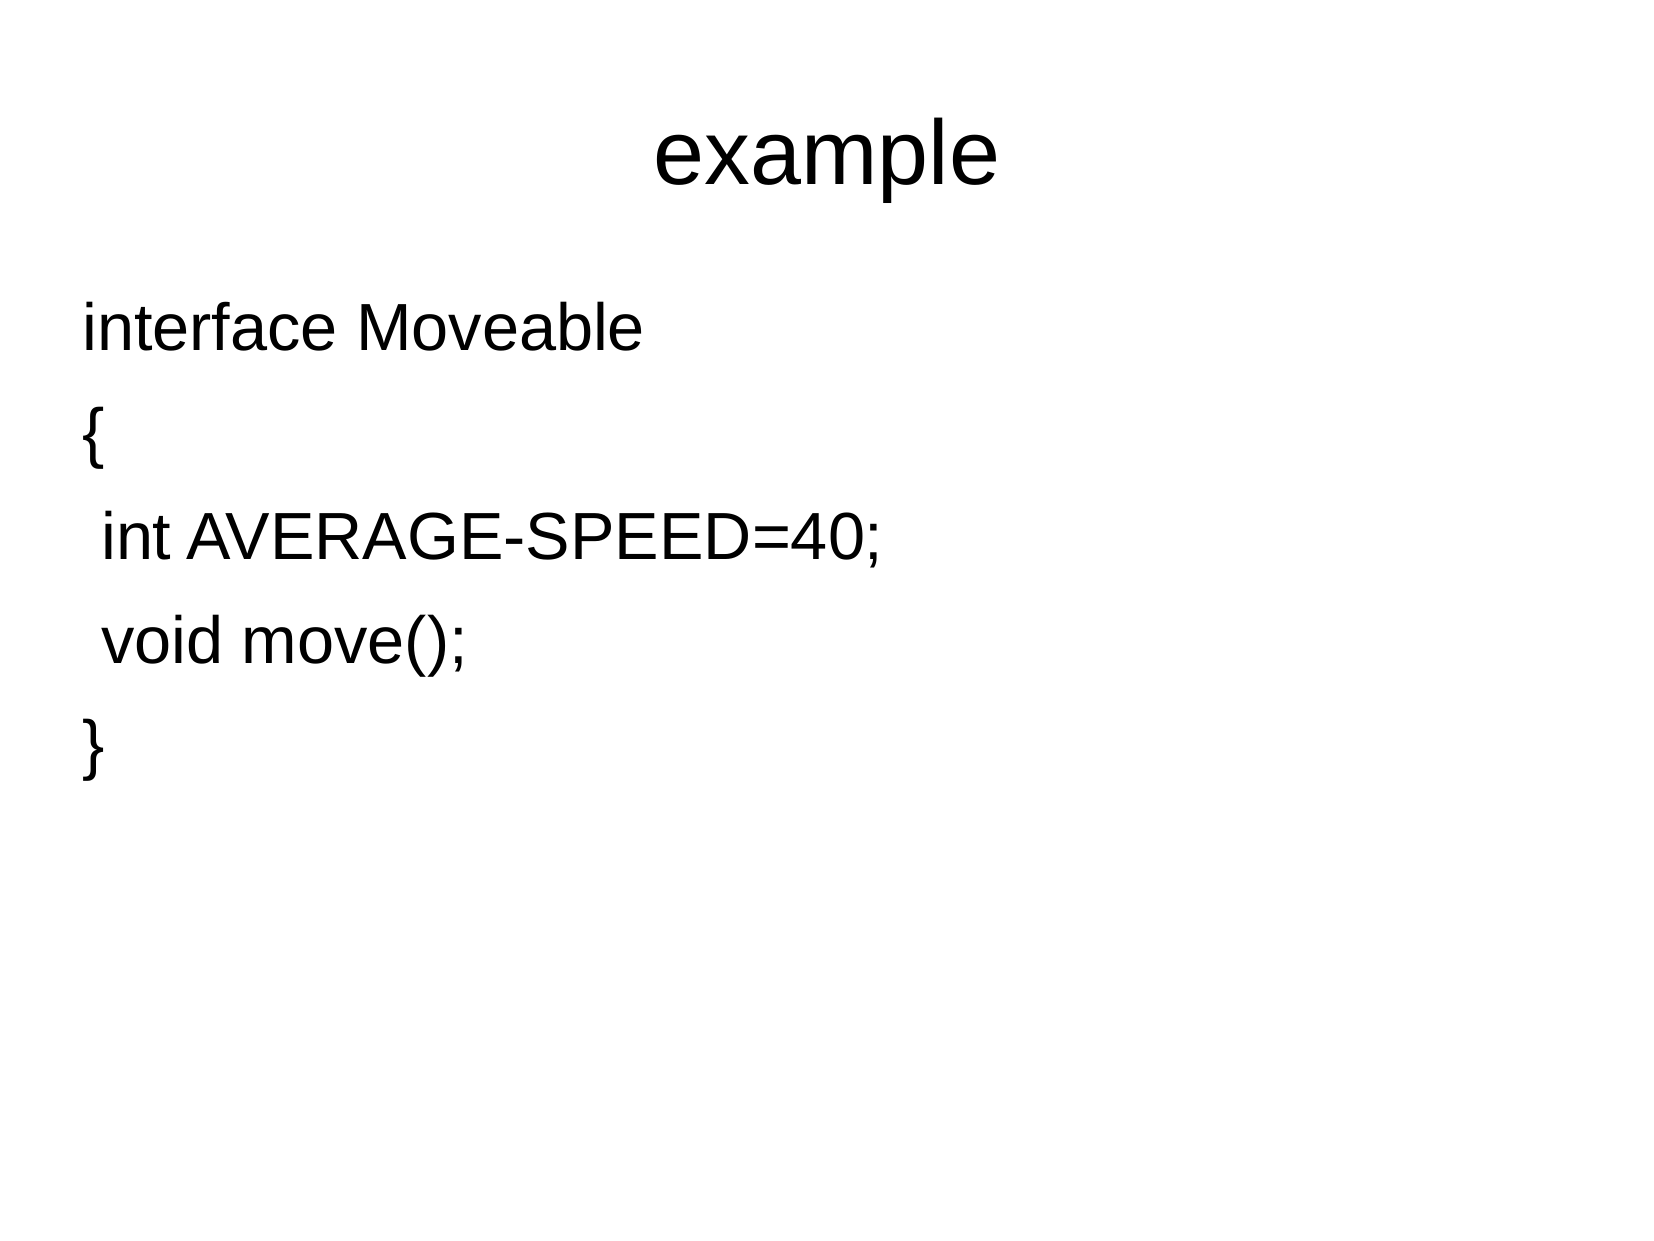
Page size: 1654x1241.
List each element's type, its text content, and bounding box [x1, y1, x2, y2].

list interface Moveable { int AVERAGE-SPEED=40; void move(); } [82, 290, 1571, 1010]
title example [82, 49, 1571, 257]
